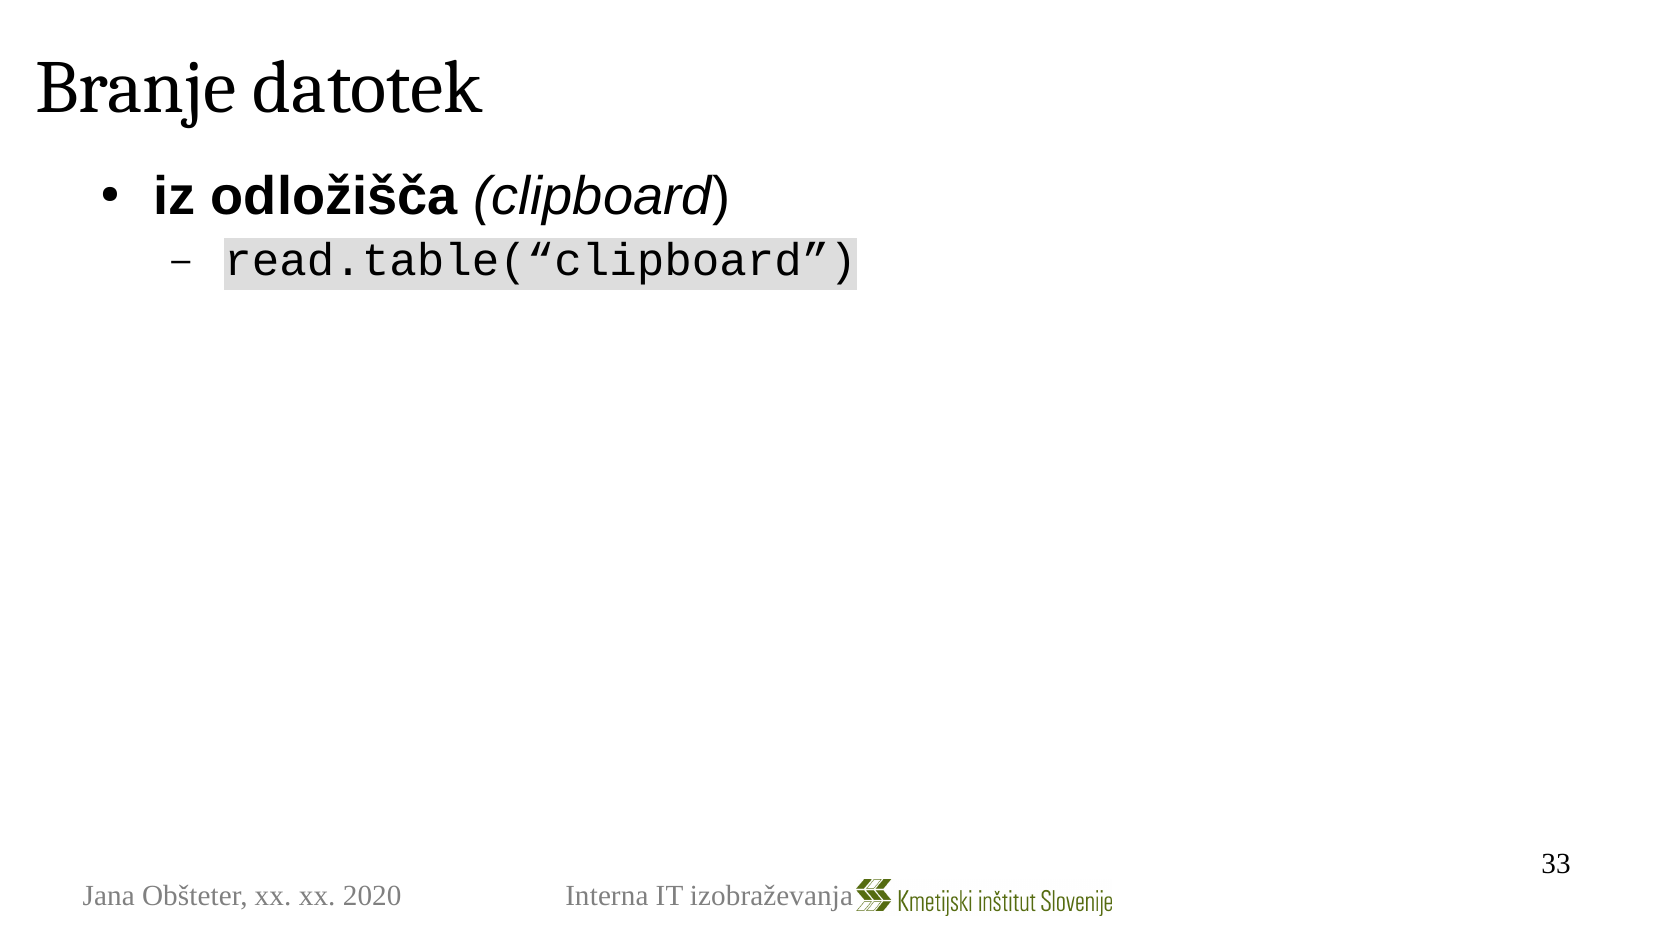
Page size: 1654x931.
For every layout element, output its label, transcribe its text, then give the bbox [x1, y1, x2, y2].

title Branje datotek [35, 21, 1524, 154]
picture [856, 879, 1112, 916]
list iz odložišča (clipboard) read.table(“clipboard”) [82, 165, 1630, 839]
